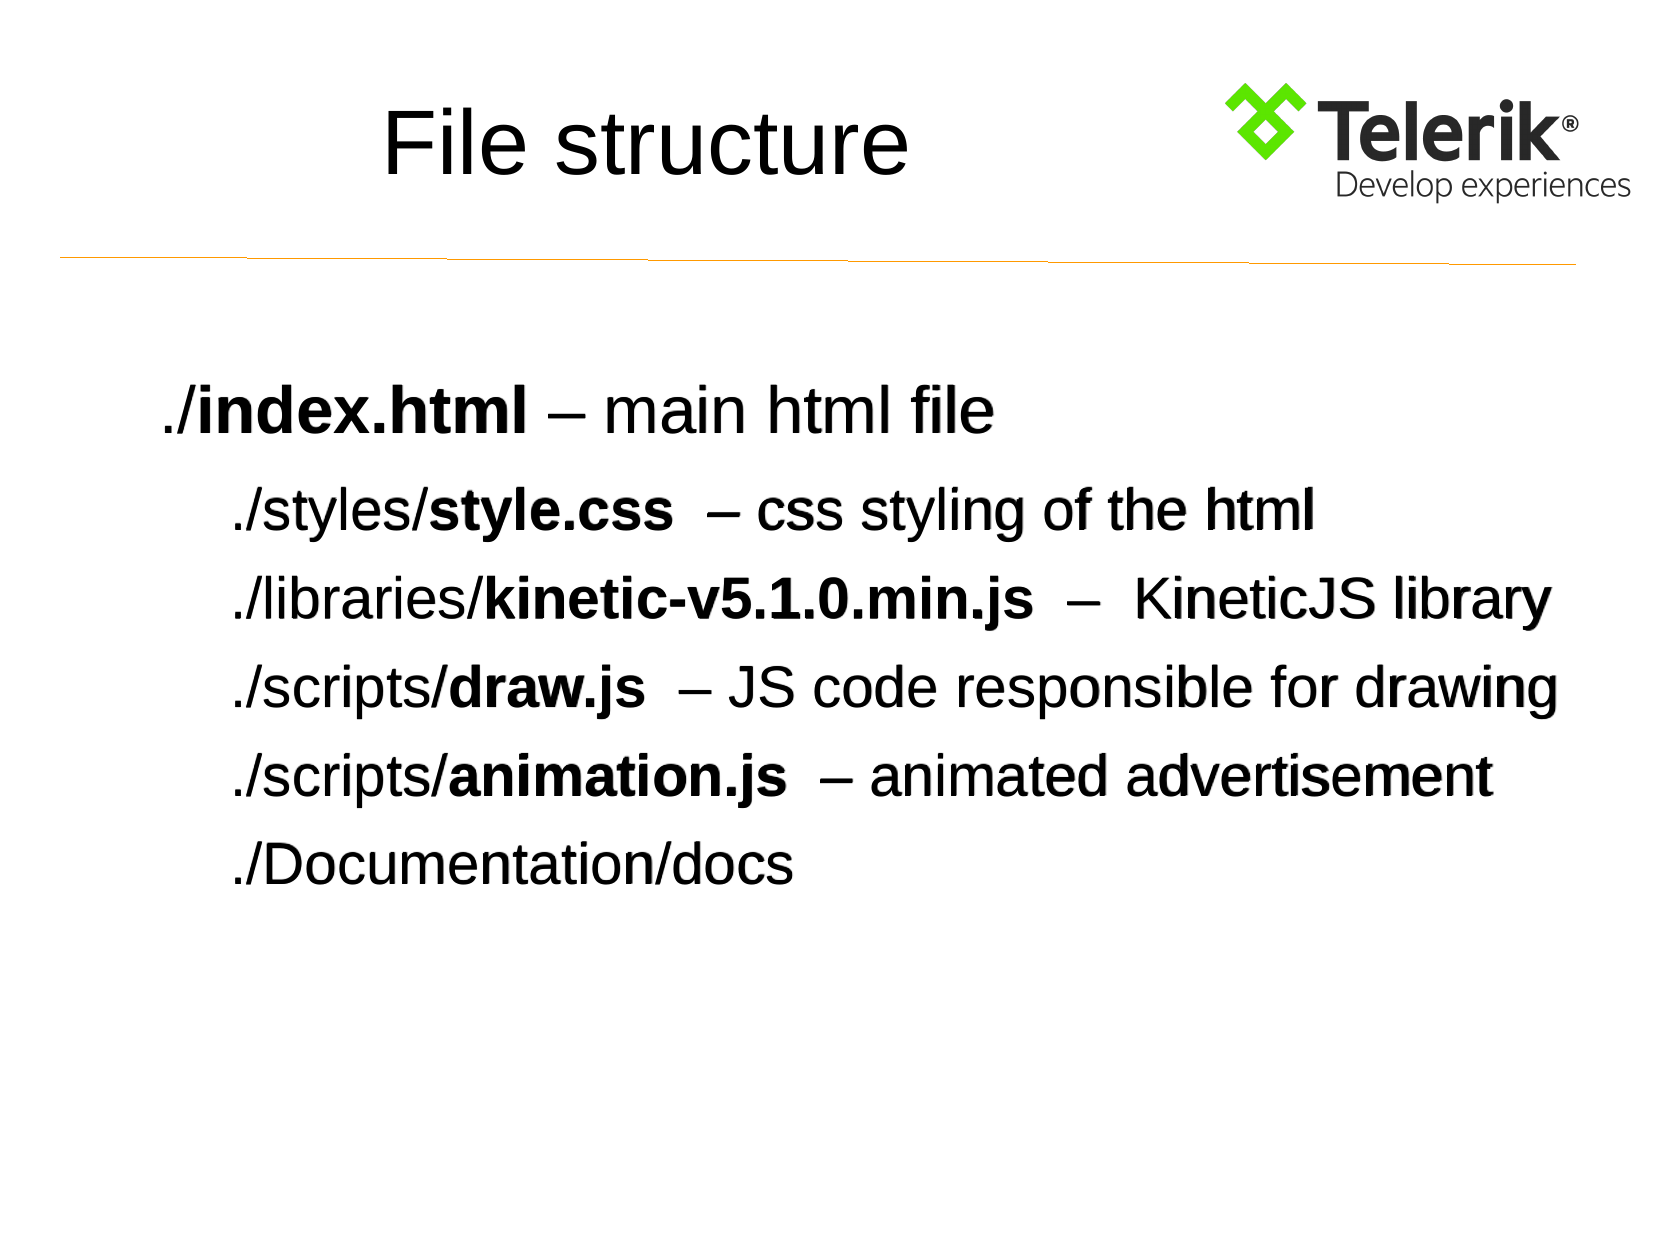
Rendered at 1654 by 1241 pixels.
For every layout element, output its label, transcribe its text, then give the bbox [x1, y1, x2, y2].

title File structure [82, 49, 1211, 237]
list ./index.html – main html file ./styles/style.css – css styling of the html ./libraries/kinetic-v5.1.0.min.js – KineticJS library ./scripts/draw.js – JS code responsible for drawing ./scripts/animation.js – animated advertisement ./Documentation/docs [88, 373, 1577, 975]
picture [1211, 58, 1654, 221]
